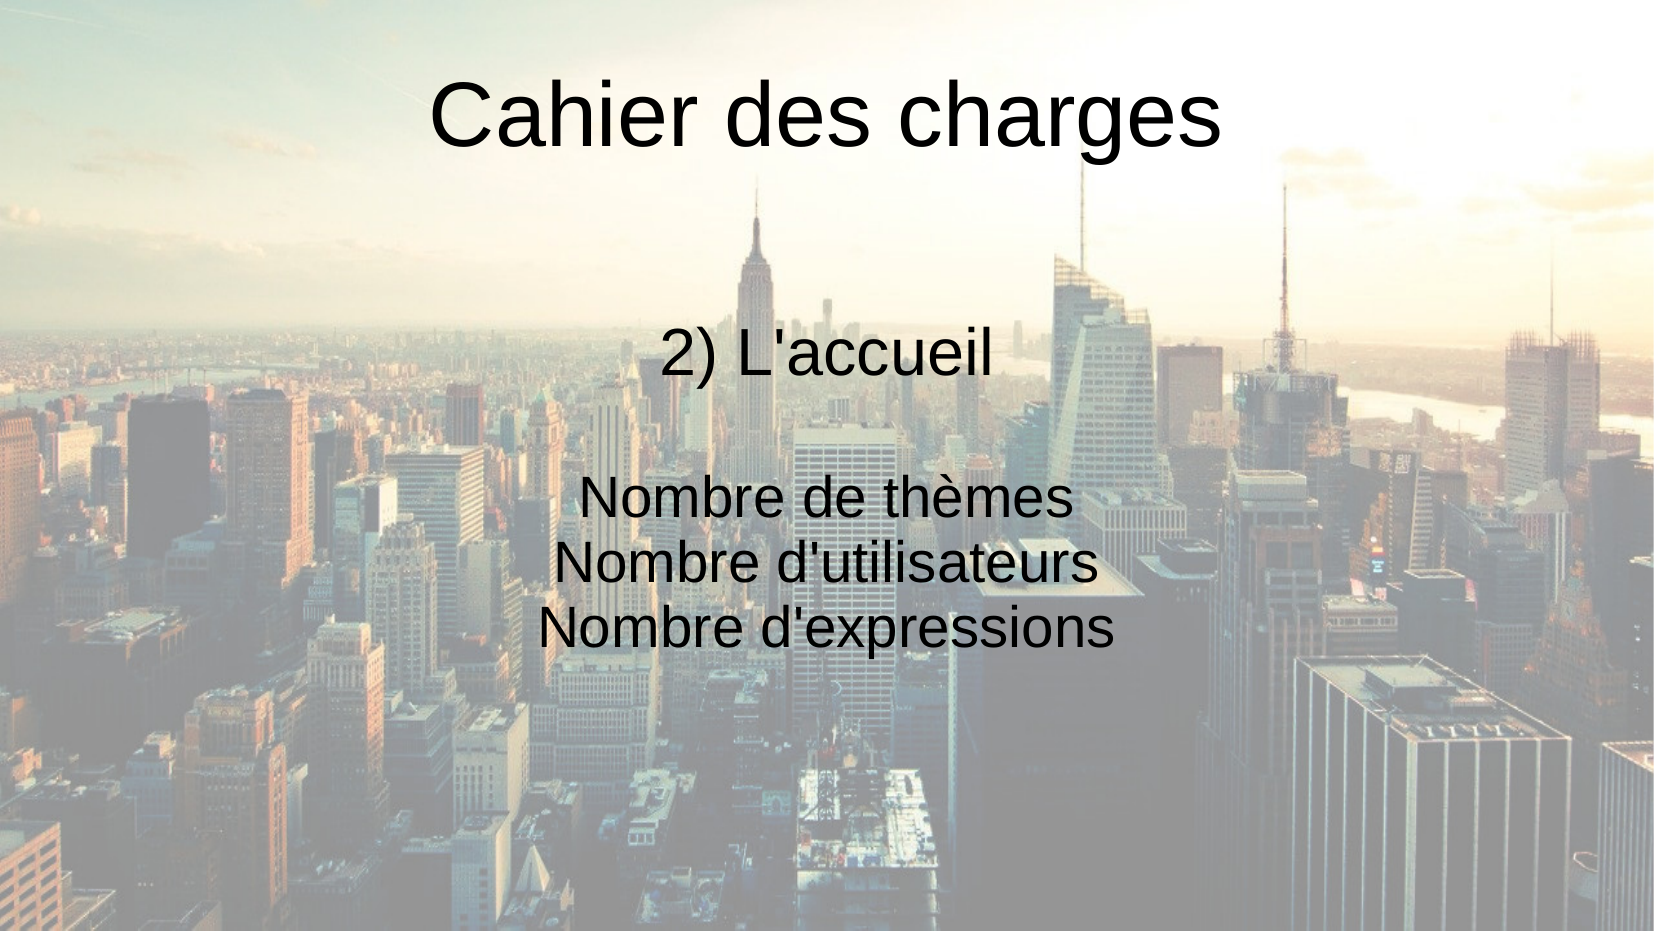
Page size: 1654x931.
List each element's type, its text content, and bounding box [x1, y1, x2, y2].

title Cahier des charges [82, 37, 1571, 193]
subtitle 2) L'accueil Nombre de thèmes Nombre d'utilisateurs Nombre d'expressions [82, 217, 1571, 758]
picture [0, 0, 1654, 931]
